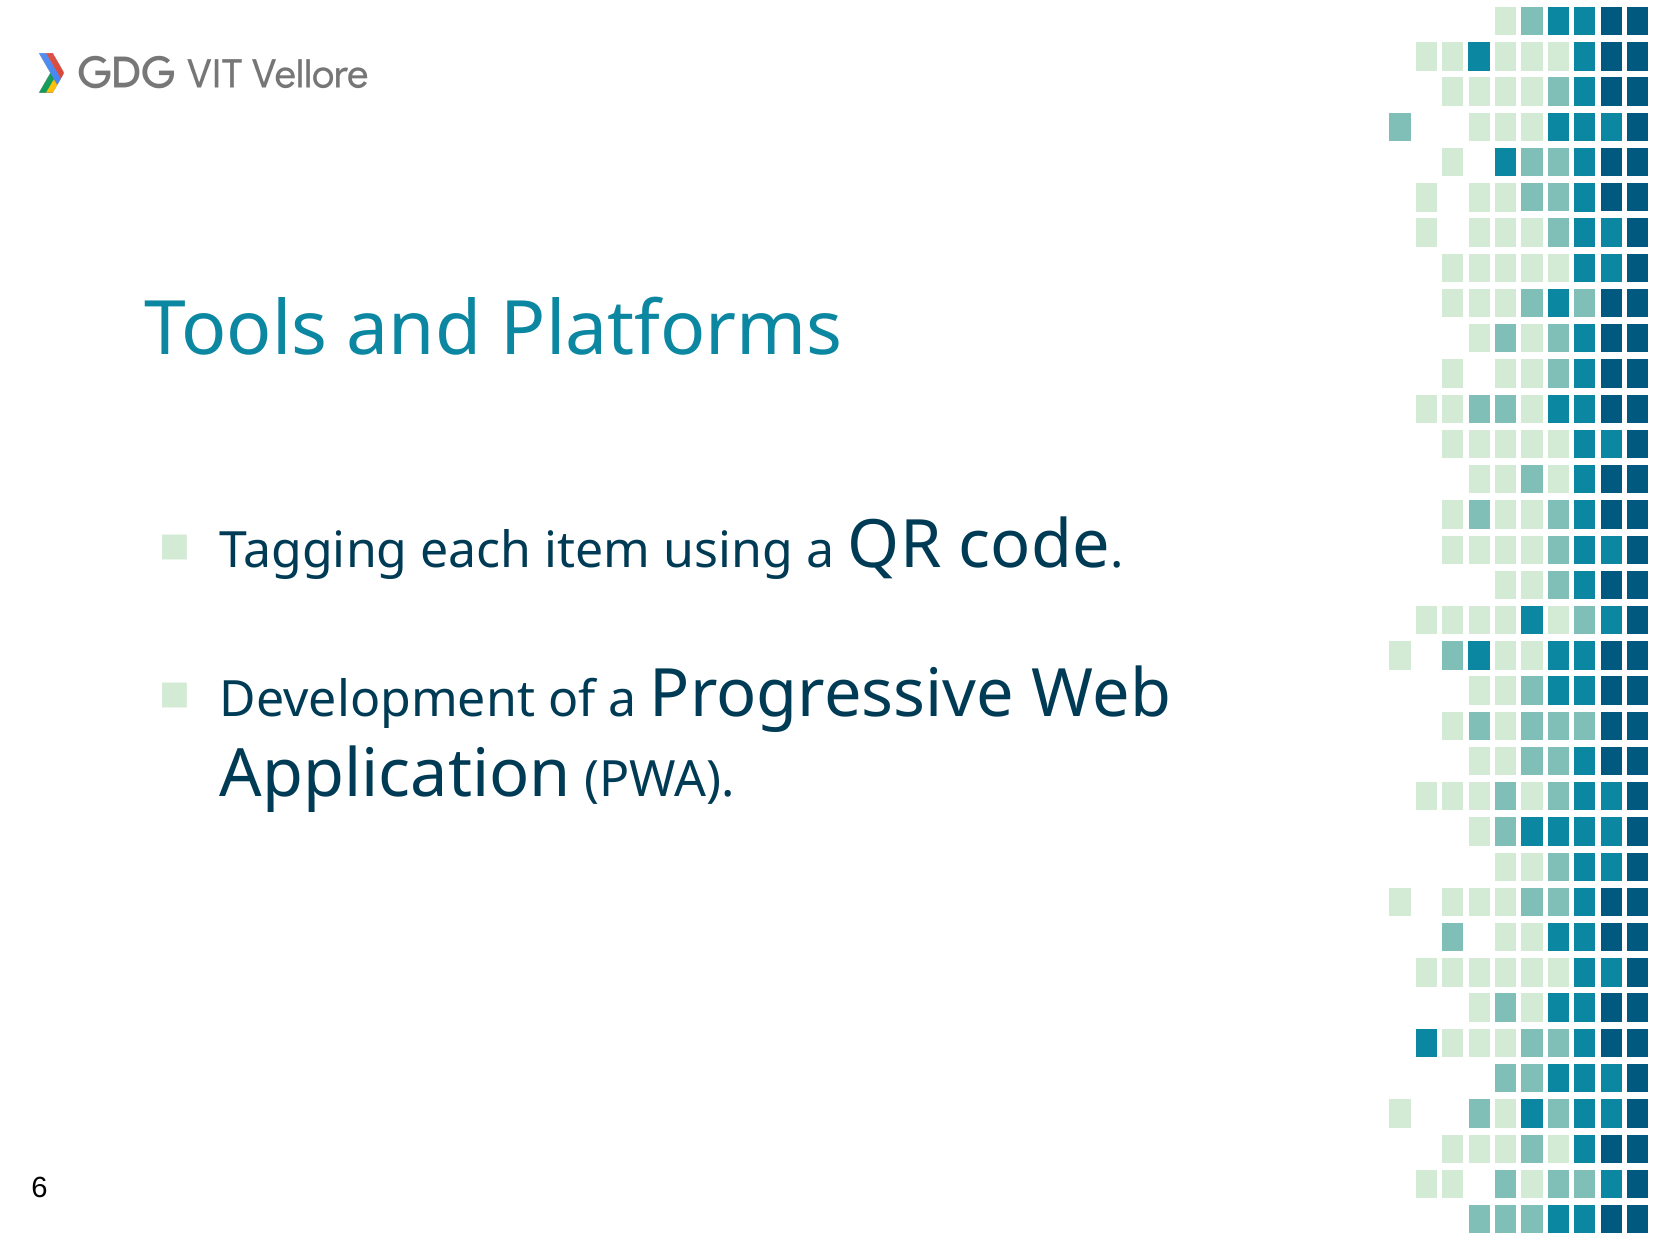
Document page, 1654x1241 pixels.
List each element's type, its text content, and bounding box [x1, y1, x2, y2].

picture [0, 3, 408, 142]
slide_number <number> [16, 1138, 116, 1233]
title Tools and Platforms [129, 178, 1353, 385]
list Tagging each item using a QR code. Development of a Progressive Web Application (PWA). [129, 417, 1353, 1137]
